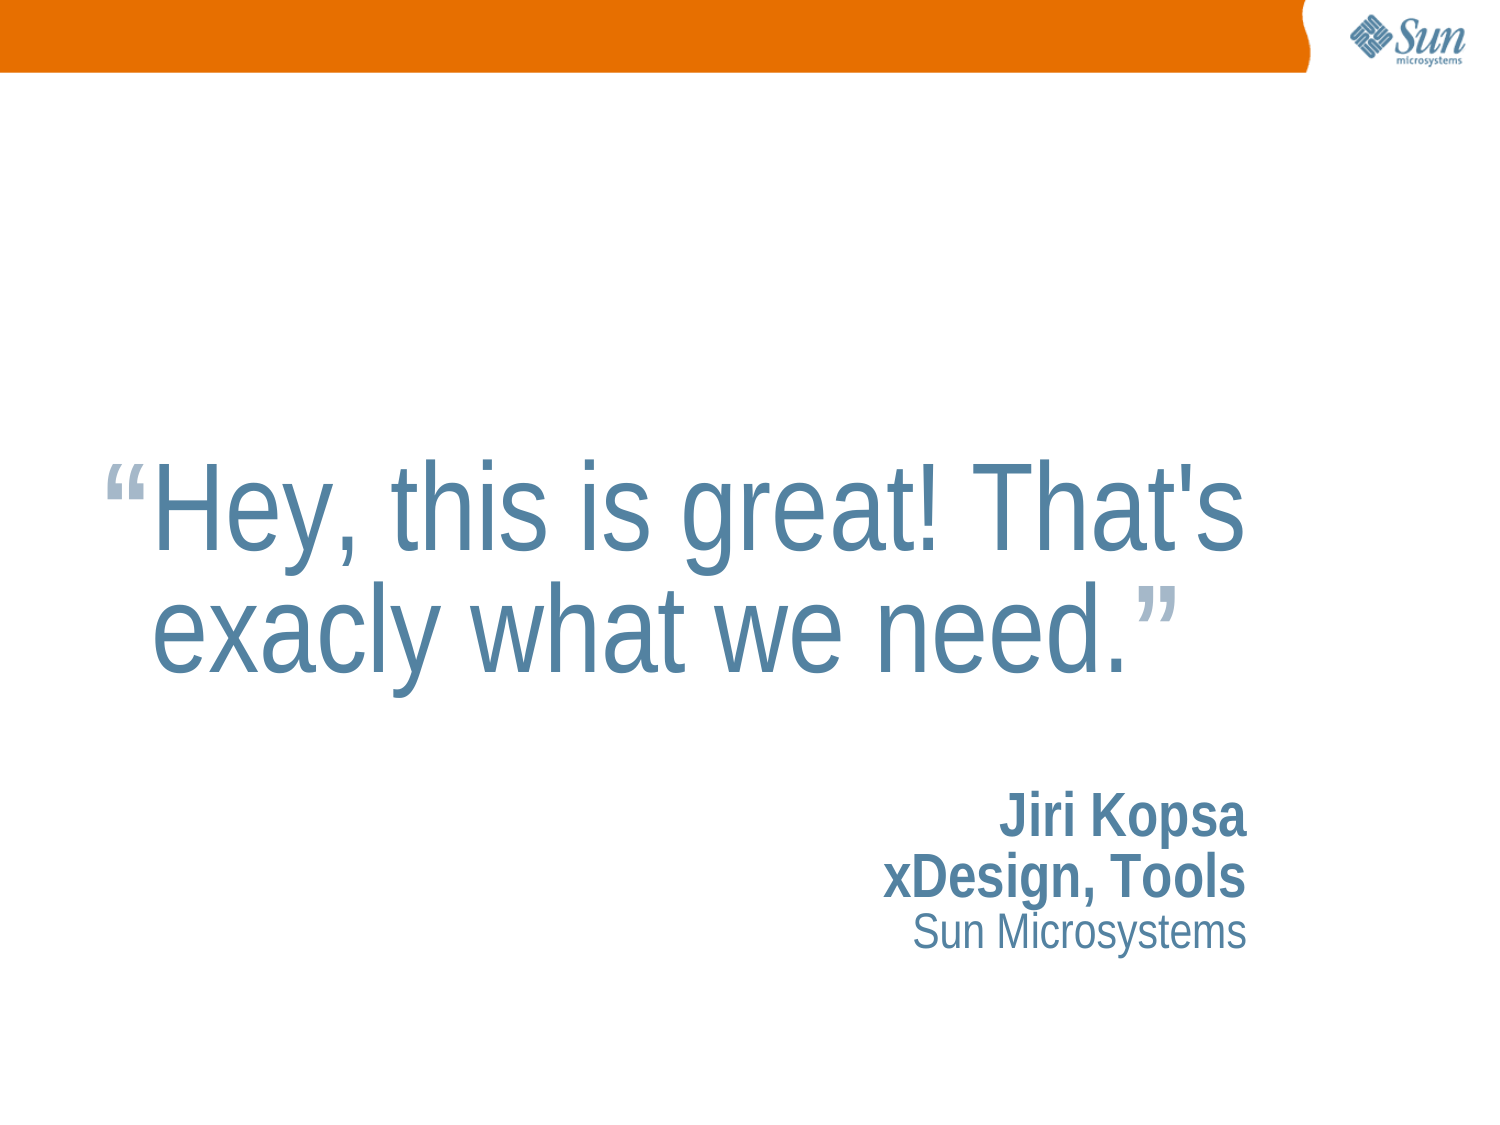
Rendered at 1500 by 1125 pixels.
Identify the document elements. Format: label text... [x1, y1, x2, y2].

text_box “Hey, this is great! That's exacly what we need.” [81, 300, 1369, 849]
text_box Jiri Kopsa xDesign, Tools Sun Microsystems [662, 788, 1248, 968]
picture [0, 0, 1500, 75]
